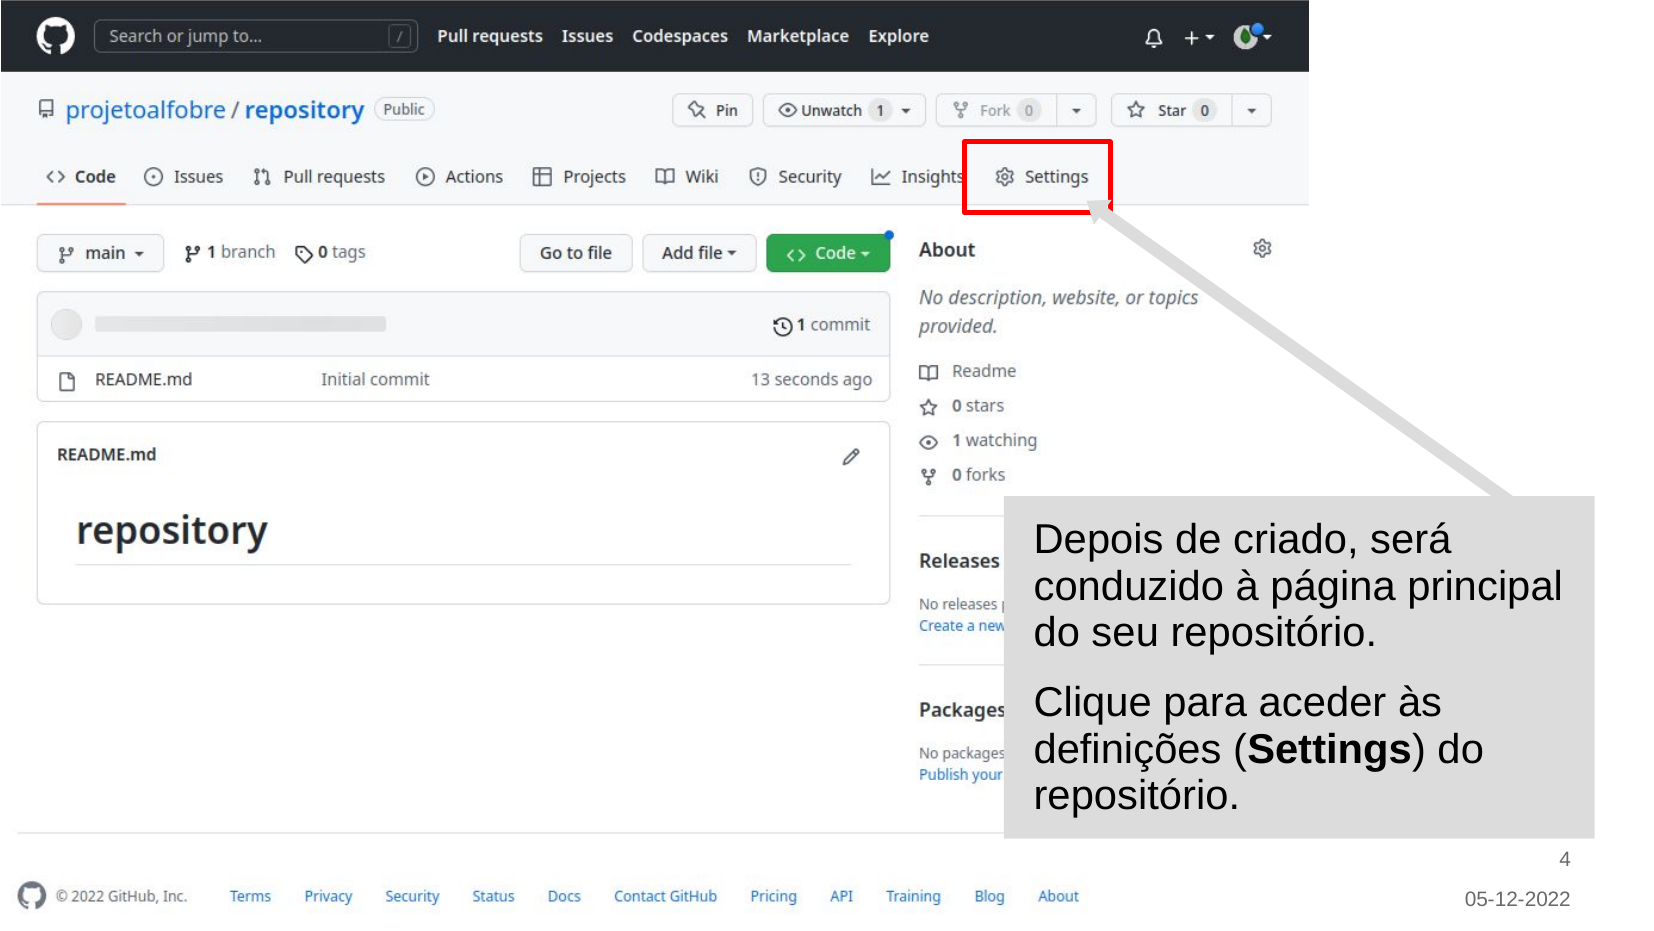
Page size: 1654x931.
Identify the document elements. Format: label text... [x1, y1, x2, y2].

picture [0, 0, 1309, 929]
picture [967, 144, 1108, 210]
list Depois de criado, será conduzido à página principal do seu repositório. Clique para aceder às definições (Settings) do repositório. [1003, 496, 1595, 839]
